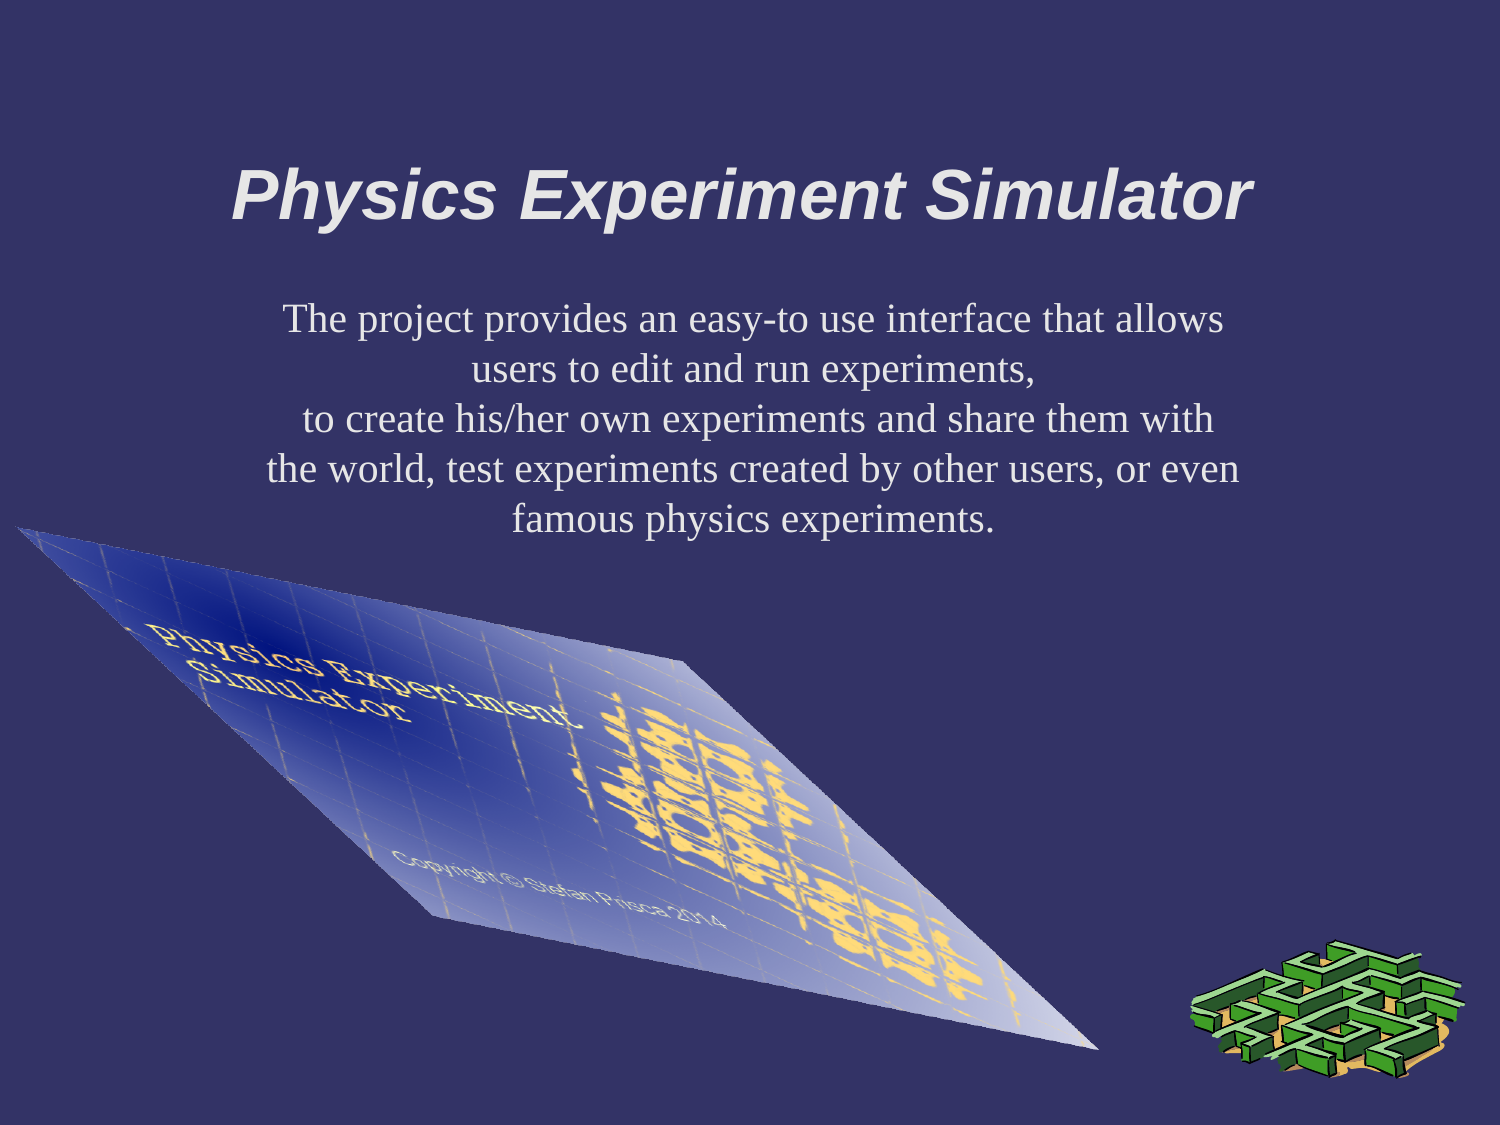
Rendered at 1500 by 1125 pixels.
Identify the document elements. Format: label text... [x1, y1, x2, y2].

subtitle The project provides an easy-to use interface that allows users to edit and run experiments, to create his/her own experiments and share them with the world, test experiments created by other users, or even famous physics experiments. [210, 283, 1260, 571]
title Physics Experiment Simulator [105, 152, 1381, 239]
picture [15, 526, 1099, 1050]
